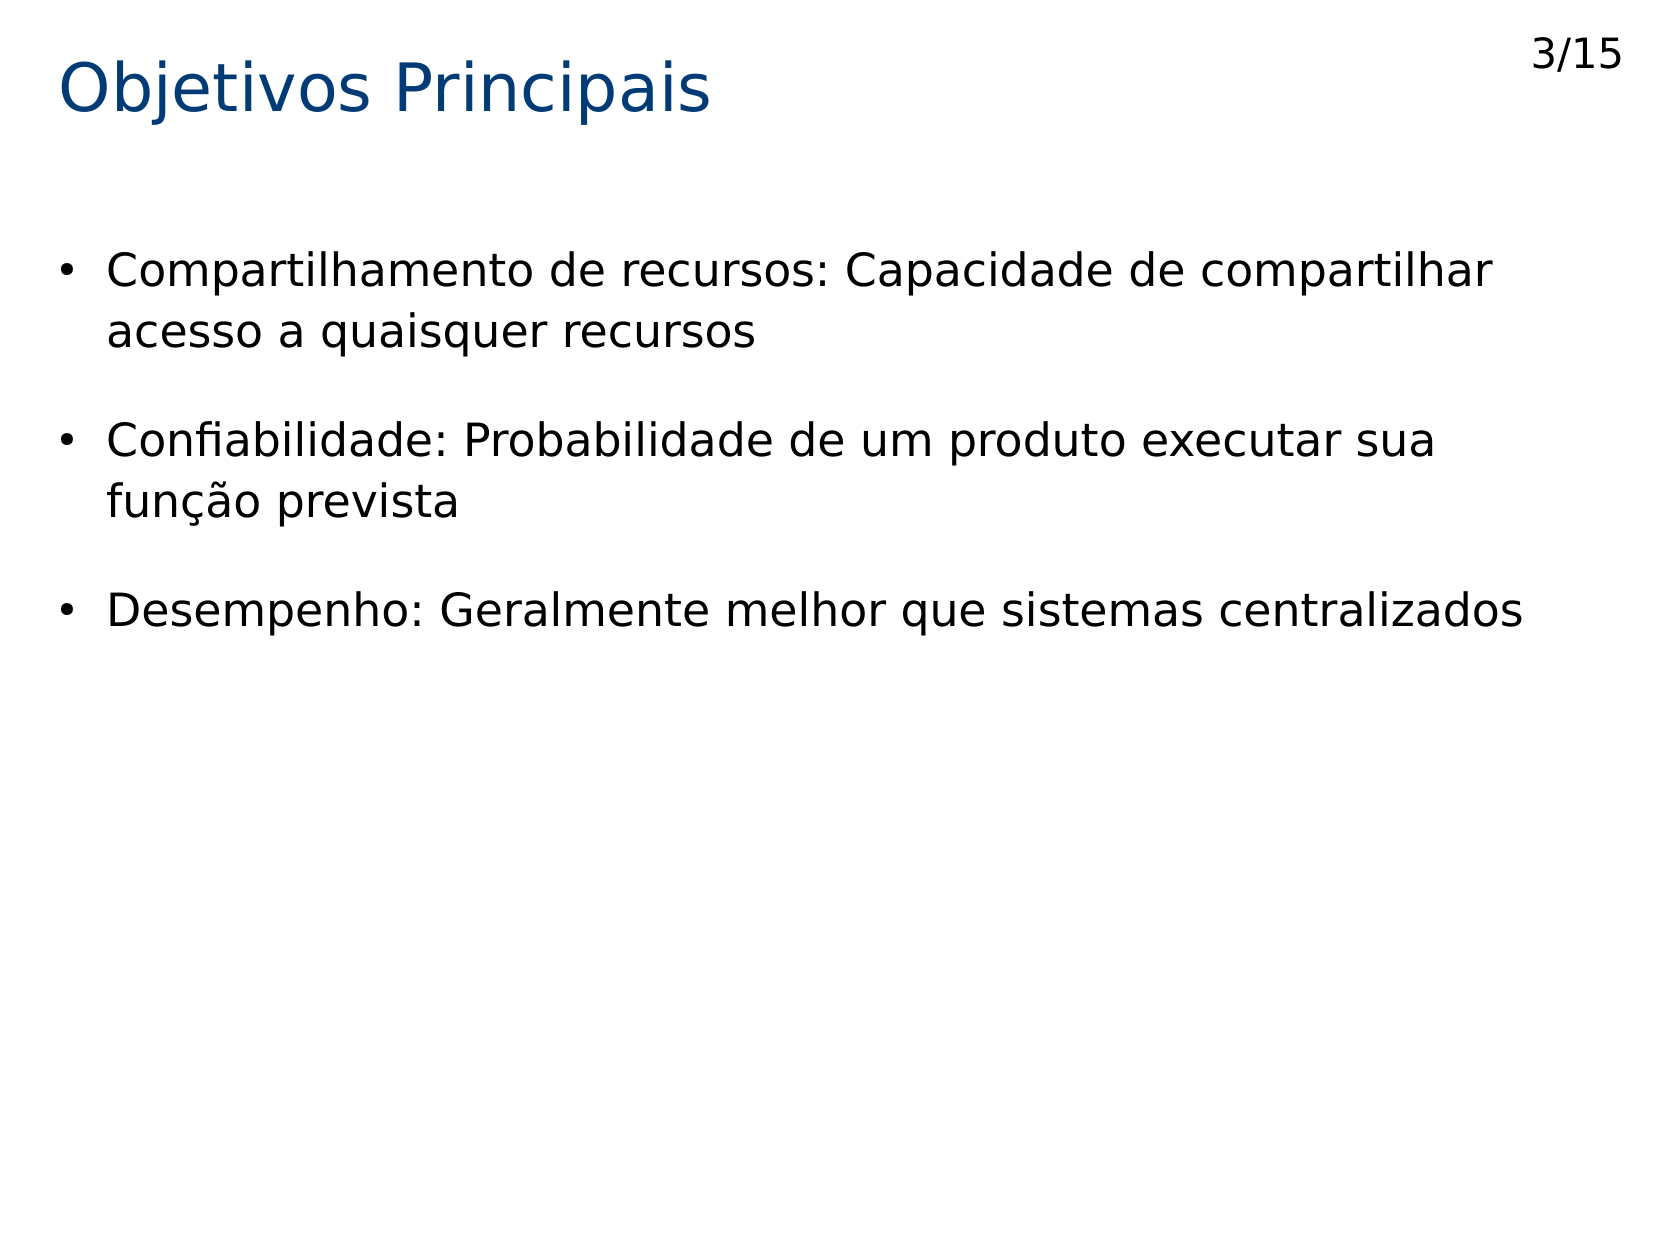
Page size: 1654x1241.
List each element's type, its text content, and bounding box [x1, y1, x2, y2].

title Objetivos Principais [59, 29, 1506, 148]
list Compartilhamento de recursos: Capacidade de compartilhar acesso a quaisquer recursos Confiabilidade: Probabilidade de um produto executar sua função prevista Desempenho: Geralmente melhor que sistemas centralizados [59, 236, 1595, 1211]
